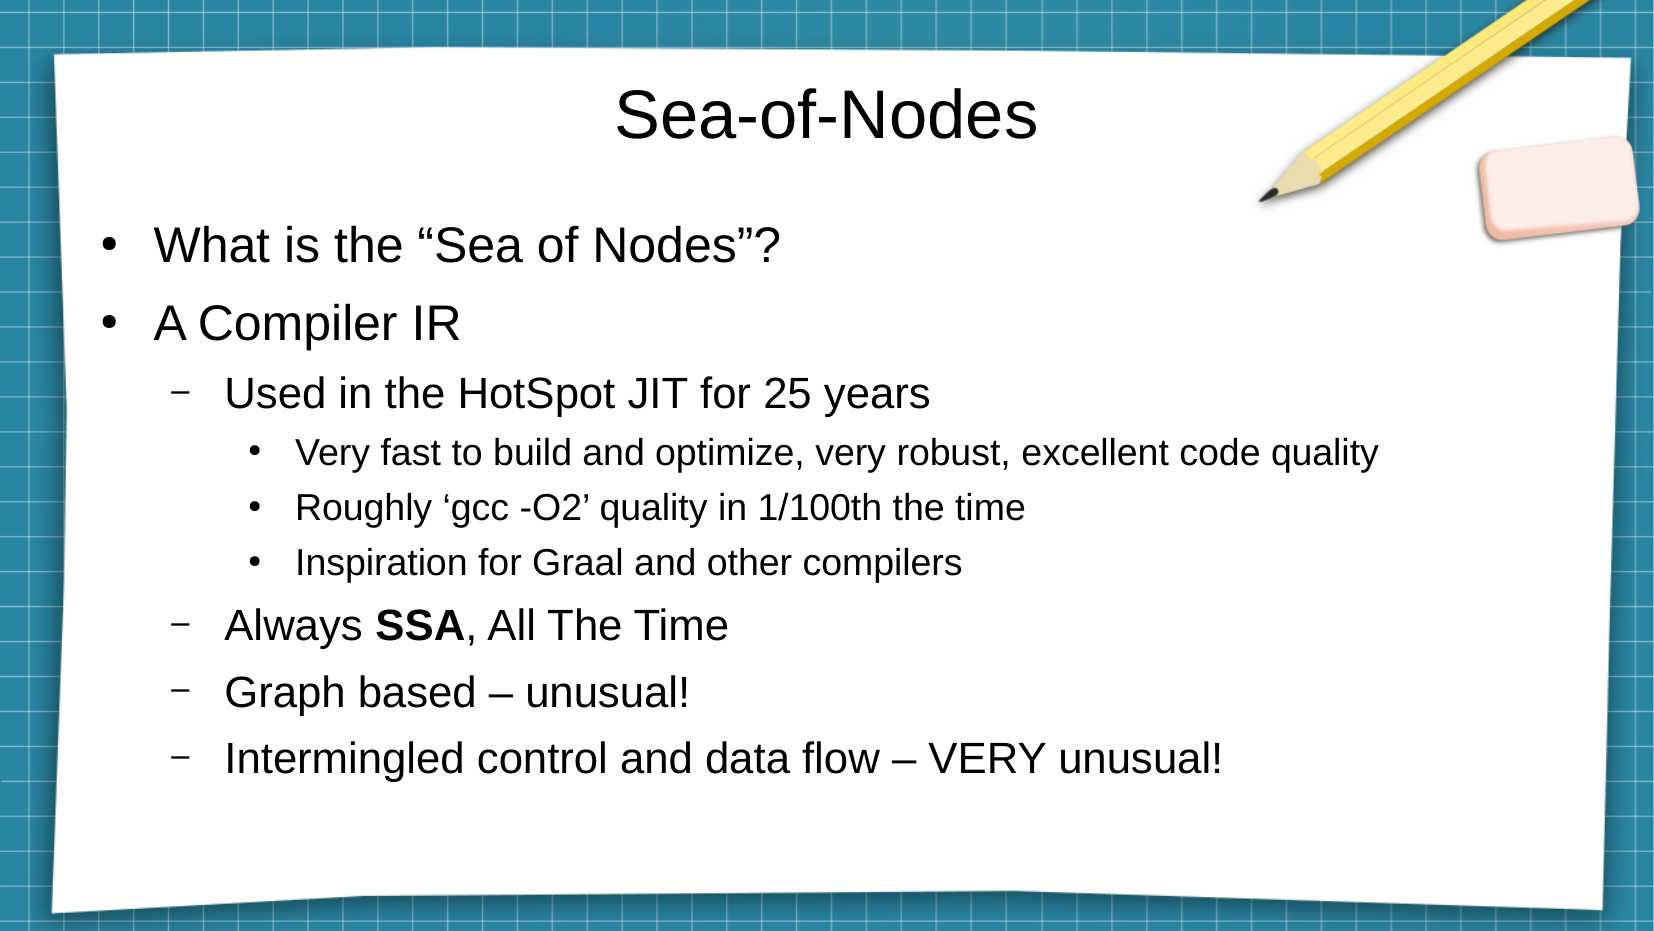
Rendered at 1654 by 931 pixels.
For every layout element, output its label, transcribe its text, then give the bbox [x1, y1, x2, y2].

title Sea-of-Nodes [82, 37, 1571, 193]
picture [0, 0, 1654, 931]
list What is the “Sea of Nodes”? A Compiler IR Used in the HotSpot JIT for 25 years Very fast to build and optimize, very robust, excellent code quality Roughly ‘gcc -O2’ quality in 1/100th the time Inspiration for Graal and other compilers Always SSA, All The Time Graph based – unusual! Intermingled control and data flow – VERY unusual! [82, 217, 1571, 856]
